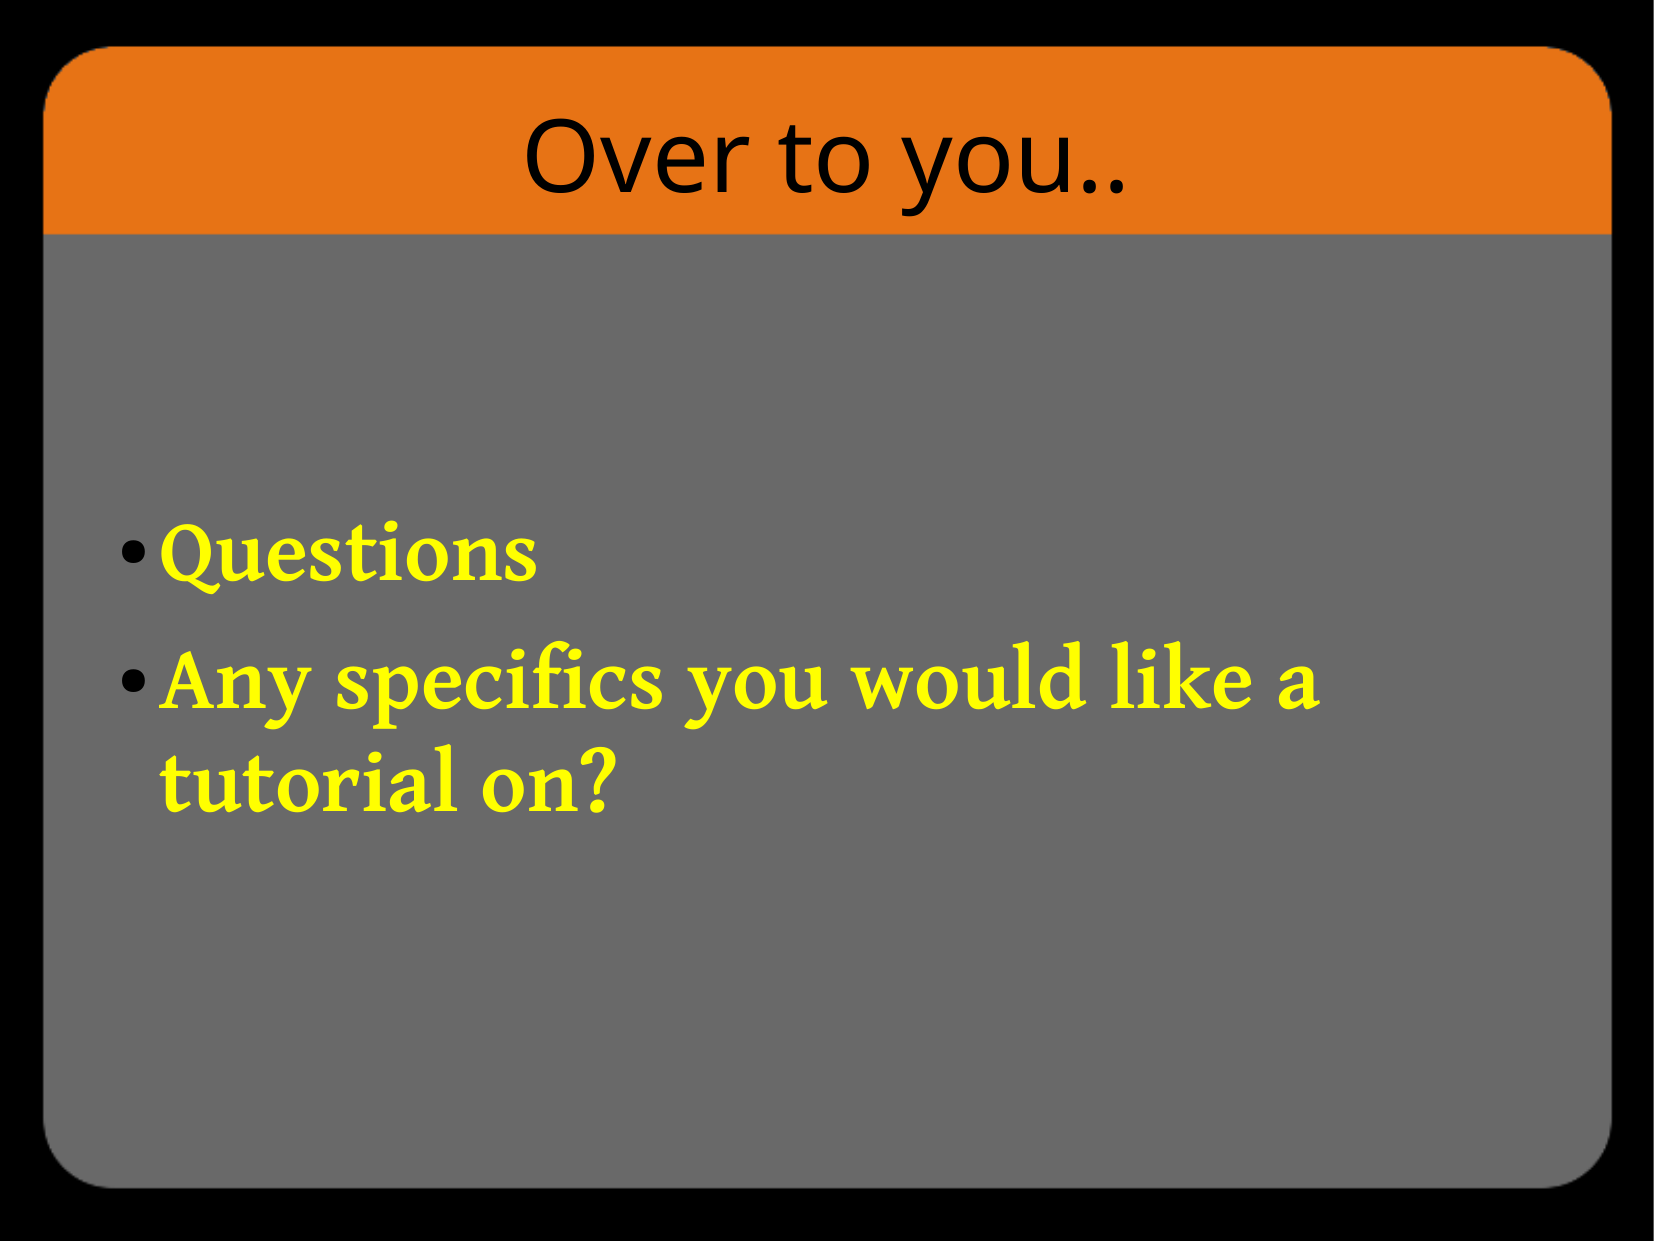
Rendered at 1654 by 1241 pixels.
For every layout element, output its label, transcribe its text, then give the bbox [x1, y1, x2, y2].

title Over to you.. [82, 49, 1571, 257]
picture [0, 0, 1654, 1241]
list Questions Any specifics you would like a tutorial on? [103, 502, 1560, 839]
